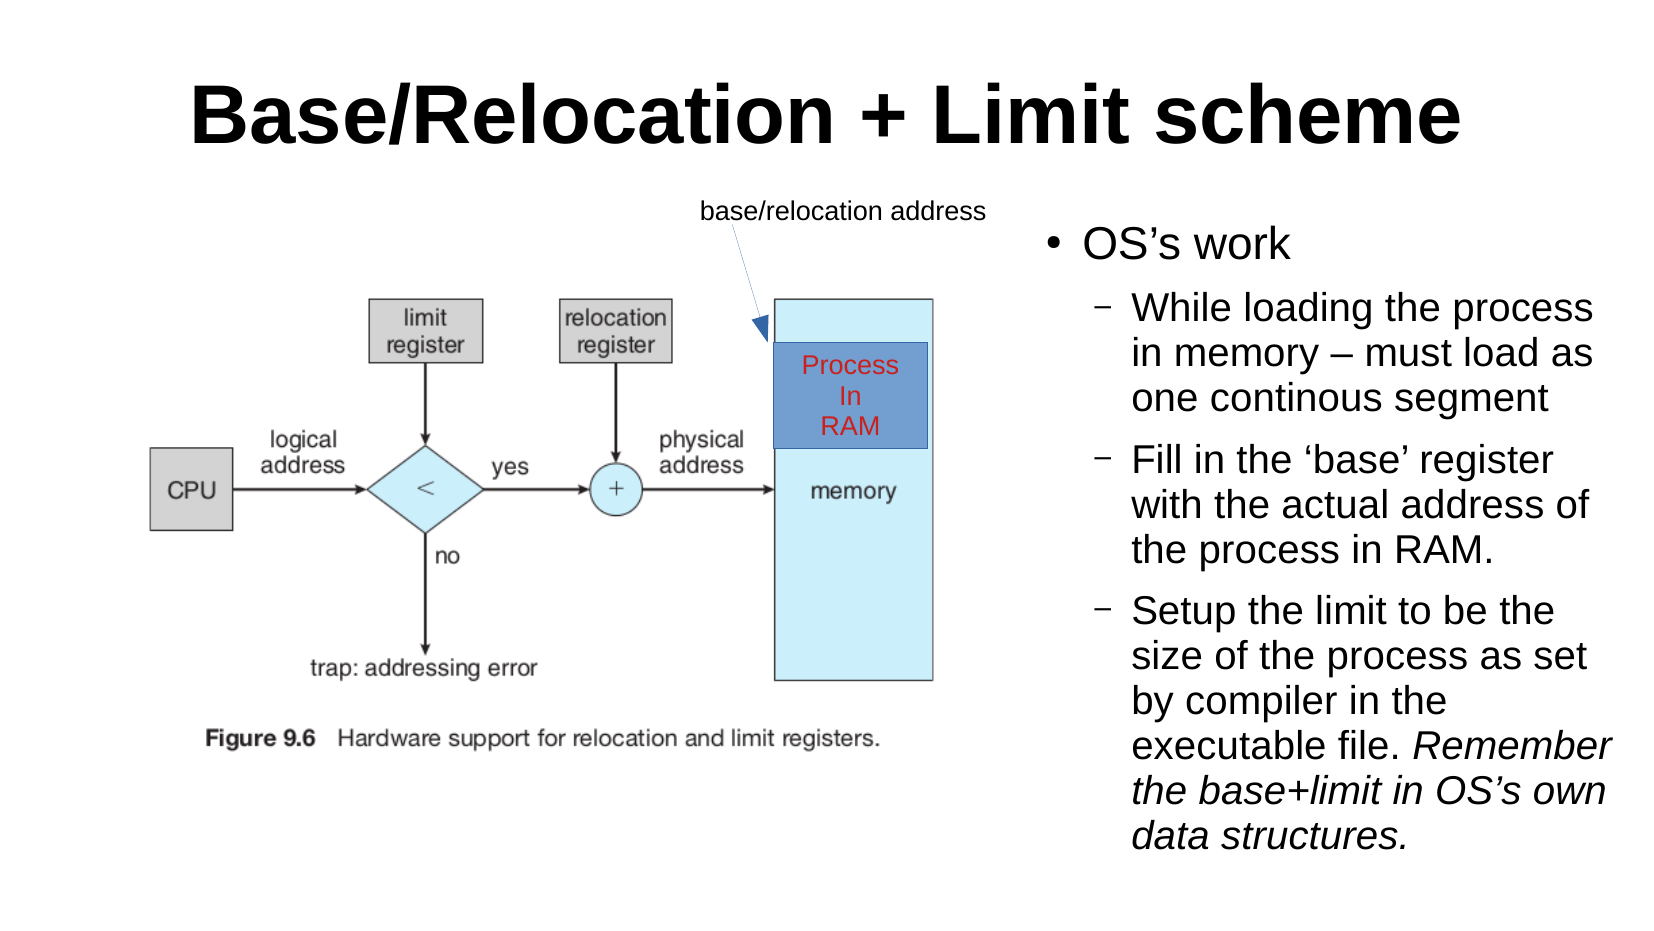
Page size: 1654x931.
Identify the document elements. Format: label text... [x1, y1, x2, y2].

picture [47, 223, 981, 780]
title Base/Relocation + Limit scheme [82, 37, 1571, 193]
text_box Process In RAM [773, 342, 928, 449]
text_box base/relocation address [685, 189, 1004, 235]
list OS’s work While loading the process in memory – must load as one continous segment Fill in the ‘base’ register with the actual address of the process in RAM. Setup the limit to be the size of the process as set by compiler in the executable file. Remember the base+limit in OS’s own data structures. [1033, 217, 1619, 910]
